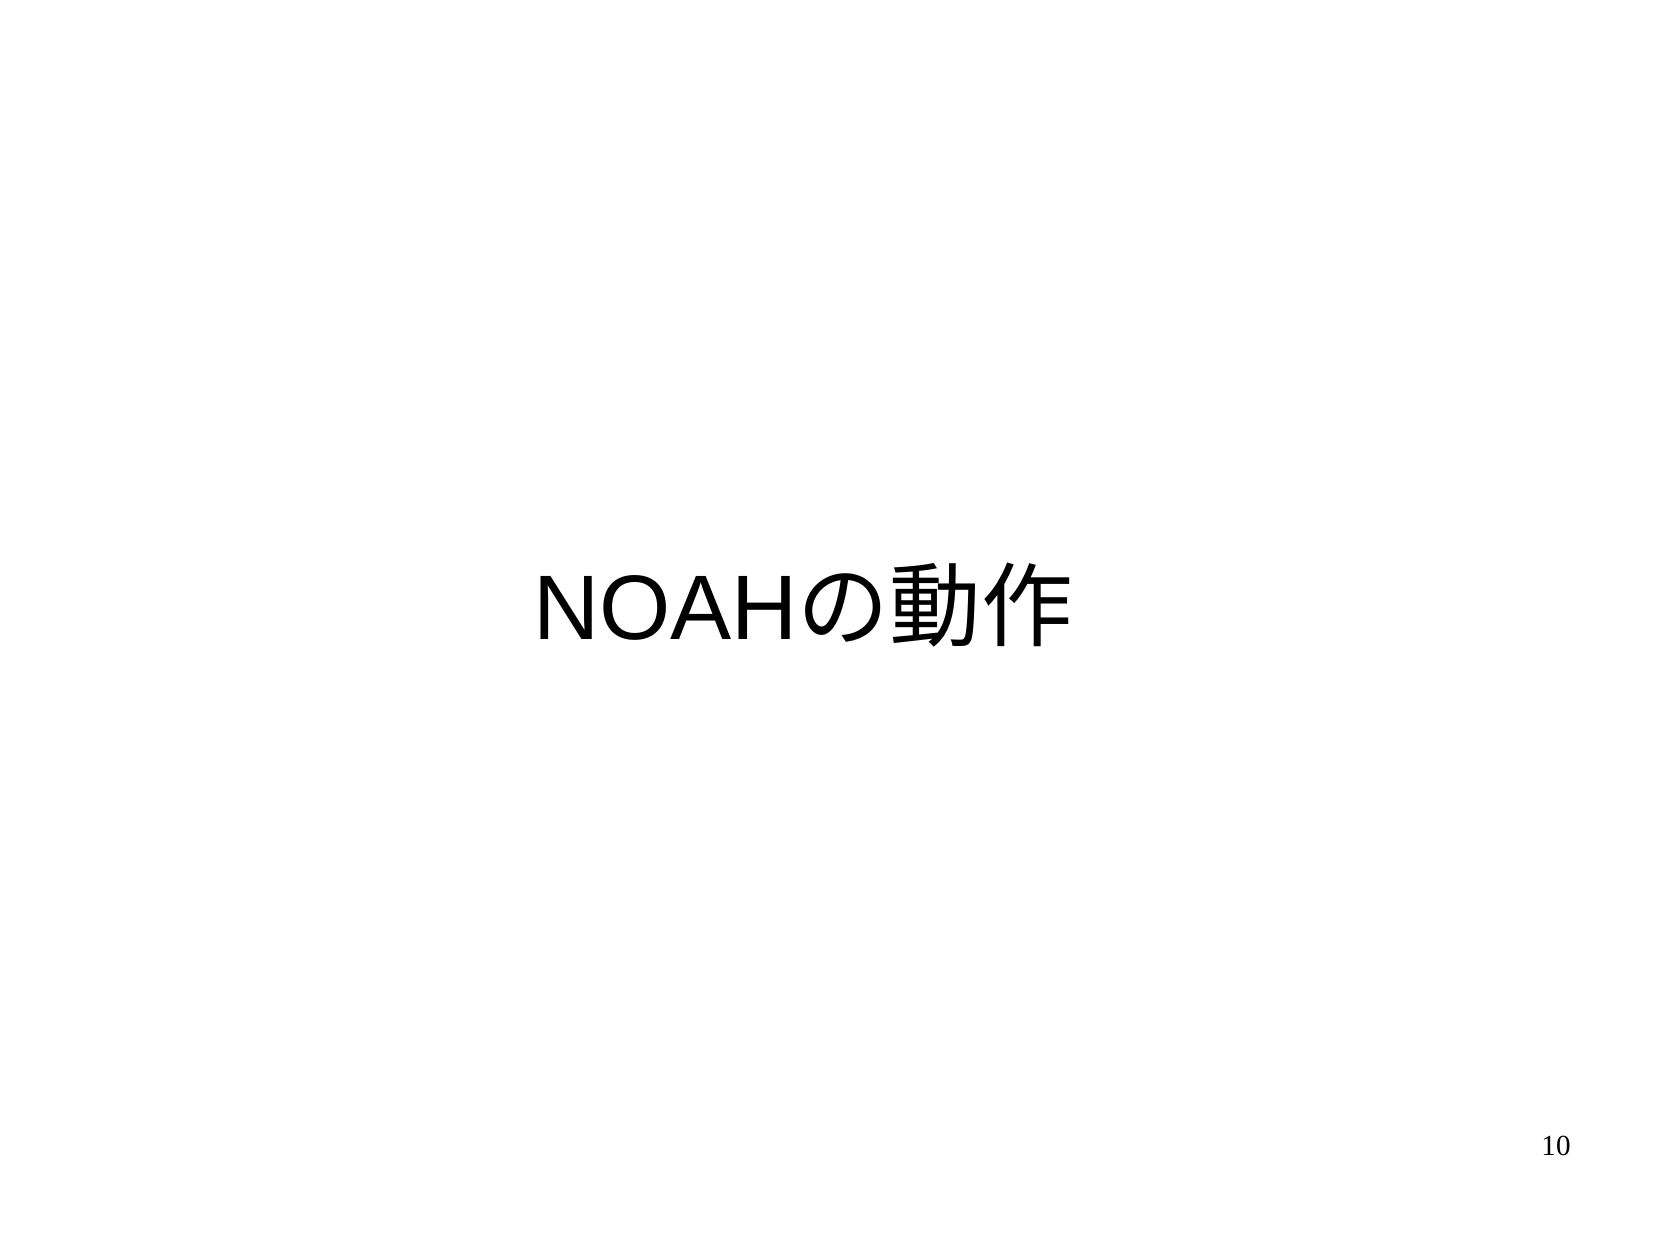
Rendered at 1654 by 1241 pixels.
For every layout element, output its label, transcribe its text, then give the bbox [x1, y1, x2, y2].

title NOAHの動作 [59, 496, 1548, 704]
